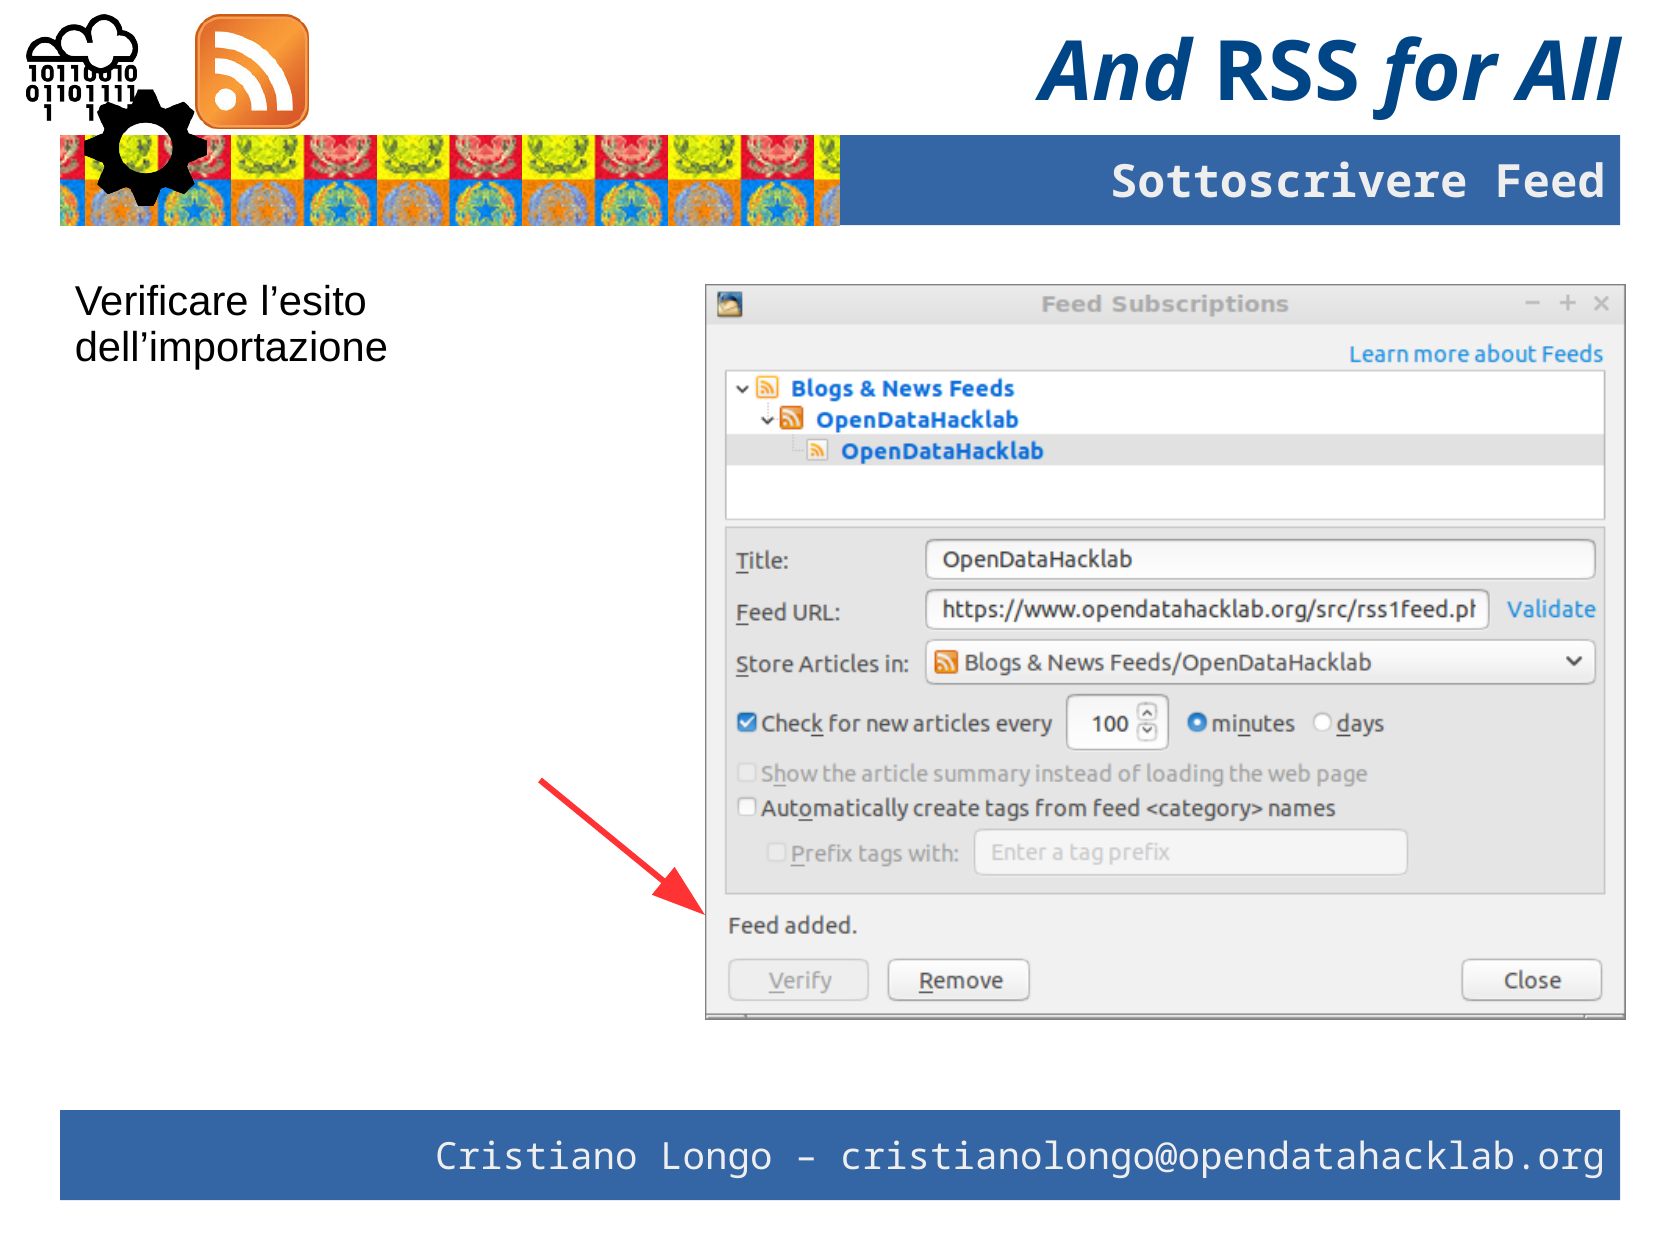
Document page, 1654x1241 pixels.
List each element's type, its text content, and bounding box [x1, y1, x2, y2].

text_box Cristiano Longo – cristianolongo@opendatahacklab.org [60, 1110, 1621, 1201]
picture [26, 14, 309, 206]
text_box [60, 135, 840, 226]
text_box And RSS for All [870, 4, 1636, 214]
text_box Sottoscrivere Feed [840, 135, 1621, 226]
picture [705, 284, 1626, 1020]
text_box Verificare l’esito dell’importazione [60, 270, 661, 661]
